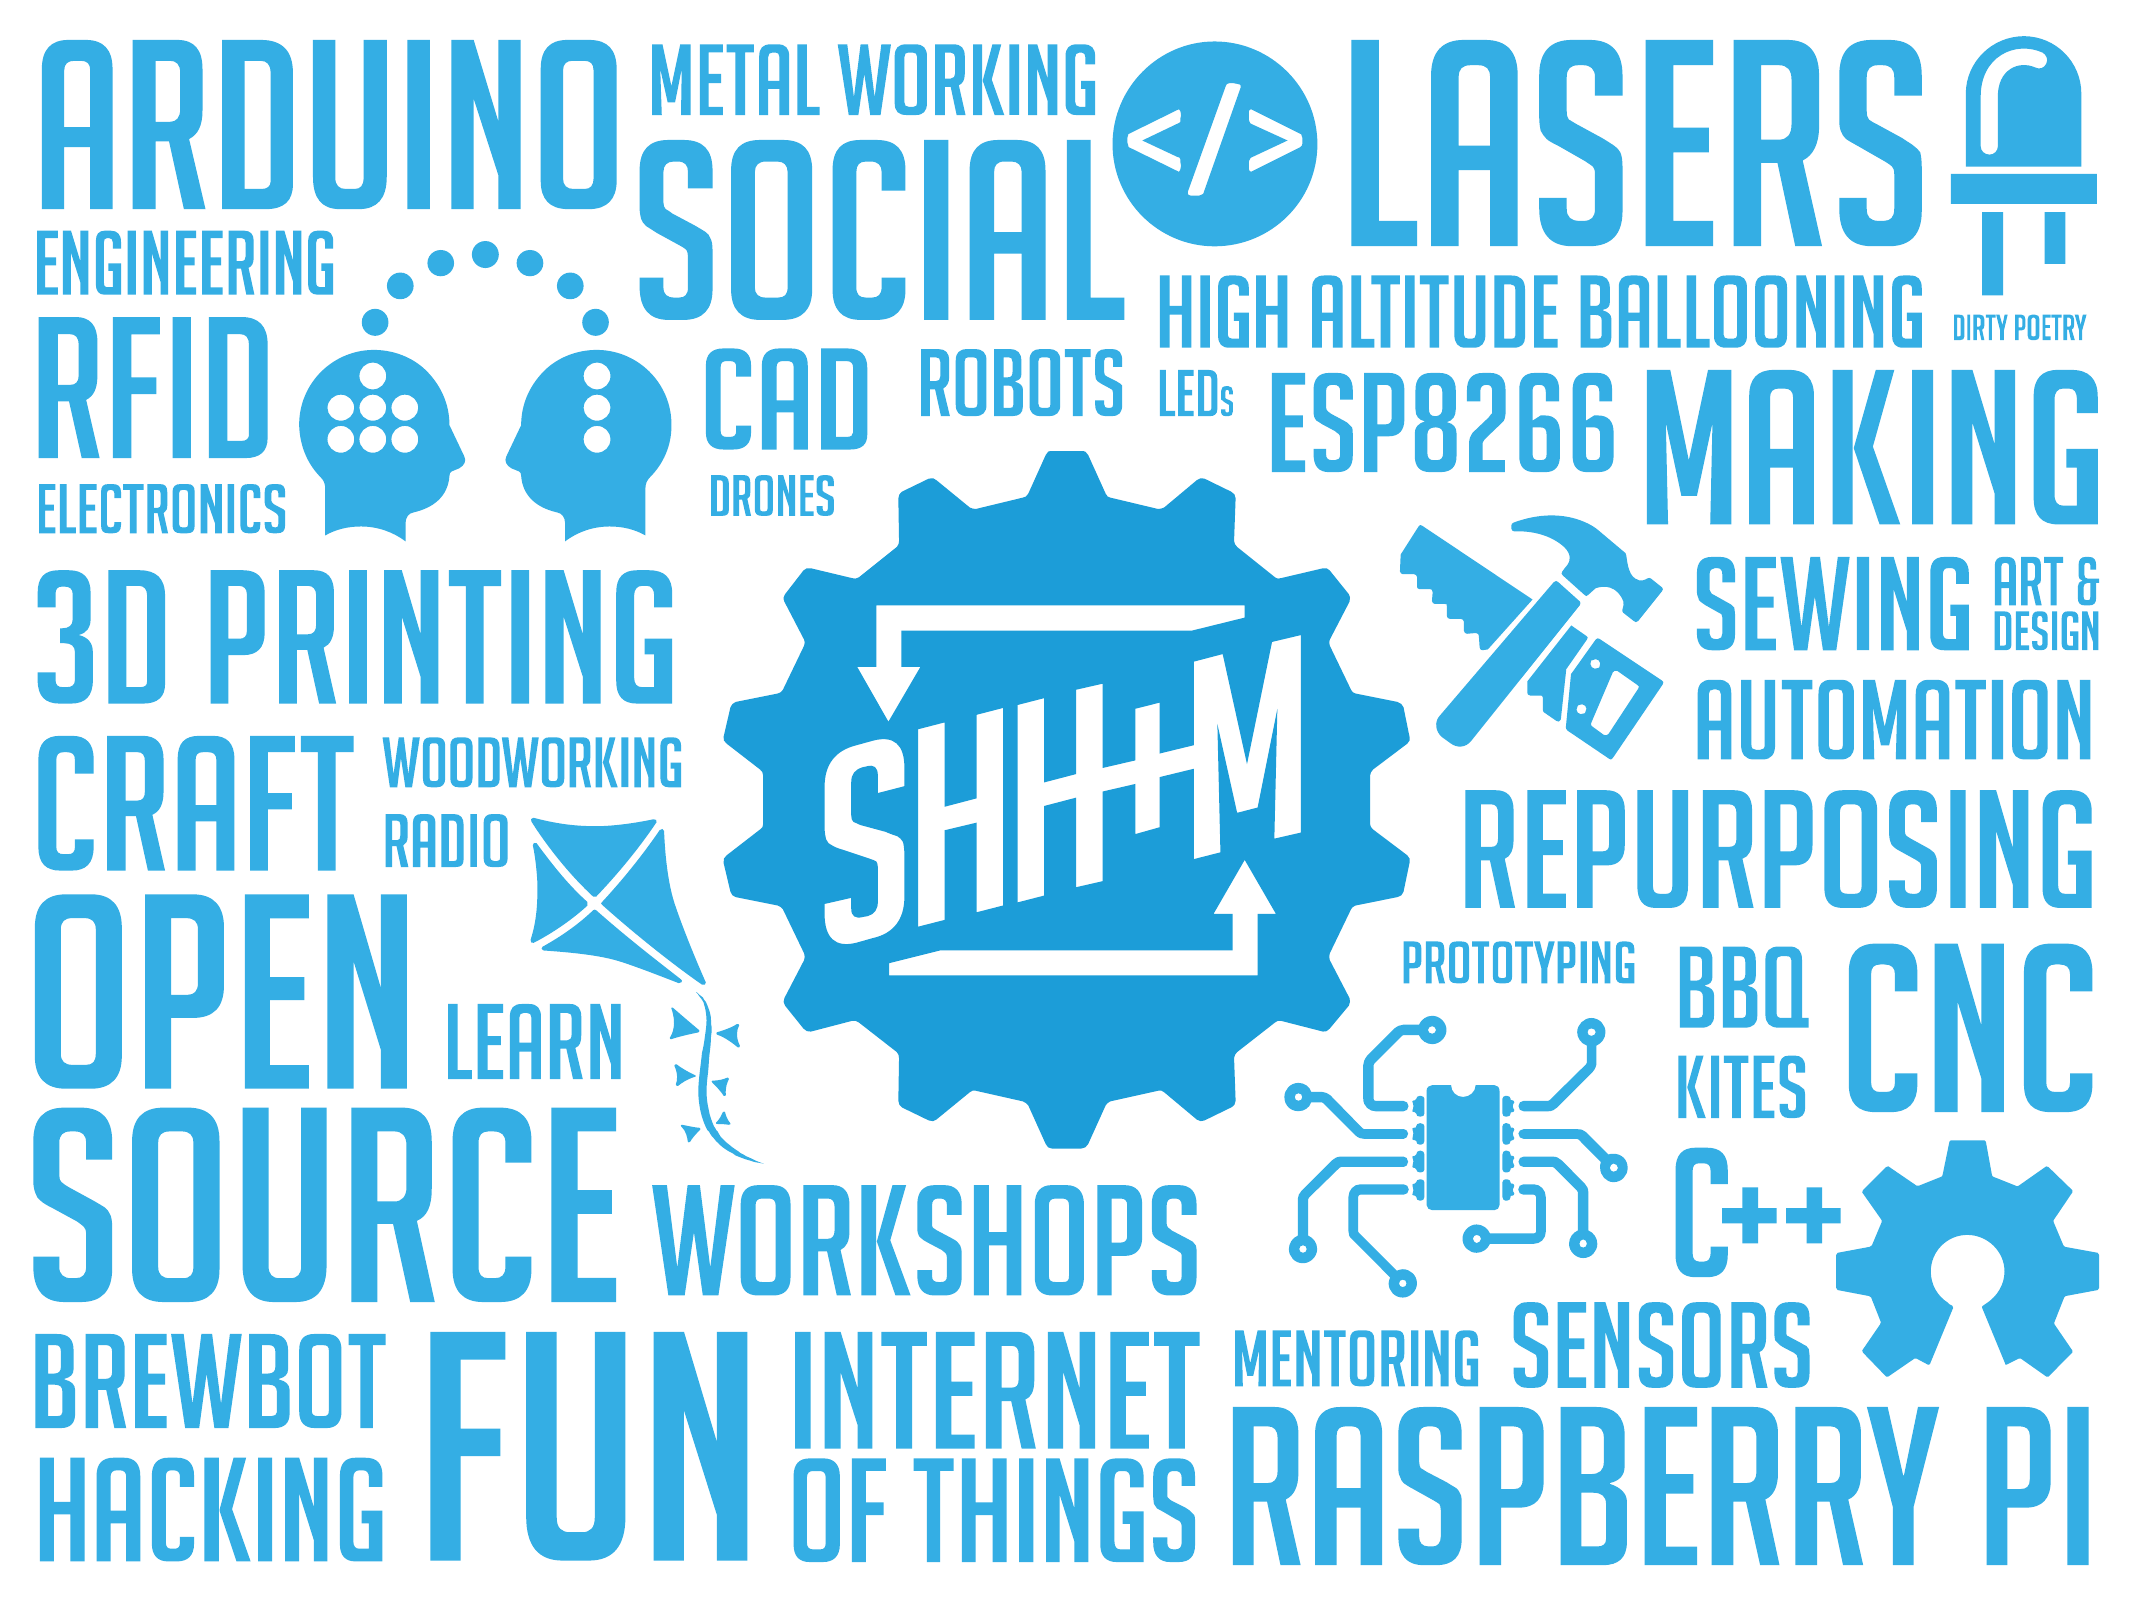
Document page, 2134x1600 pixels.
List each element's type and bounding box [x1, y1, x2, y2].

text_box [2044, 556, 2064, 606]
text_box [1795, 1406, 1864, 1566]
text_box [1572, 372, 1614, 473]
text_box [208, 317, 268, 459]
text_box [1657, 275, 1681, 348]
text_box [556, 272, 584, 300]
text_box [1511, 515, 1663, 623]
text_box [924, 139, 949, 320]
text_box [412, 814, 436, 868]
text_box [112, 317, 160, 459]
text_box [1492, 941, 1513, 984]
text_box [471, 241, 499, 269]
text_box [386, 272, 414, 300]
text_box [1324, 1330, 1346, 1387]
text_box [1967, 314, 1971, 341]
text_box [1722, 946, 1758, 1028]
text_box [200, 484, 222, 534]
text_box [348, 1333, 386, 1429]
text_box [961, 1458, 1007, 1563]
text_box [1560, 1406, 1627, 1566]
text_box [797, 44, 820, 116]
text_box [634, 737, 655, 788]
text_box [1682, 1302, 1721, 1388]
text_box [39, 1457, 85, 1562]
text_box [761, 348, 808, 450]
text_box [1466, 372, 1506, 473]
text_box [1979, 790, 2029, 908]
text_box [1515, 941, 1555, 984]
text_box [1351, 275, 1375, 348]
text_box [33, 1107, 113, 1303]
text_box [674, 1064, 696, 1086]
text_box [2057, 679, 2091, 760]
text_box [312, 39, 387, 210]
text_box [79, 484, 97, 534]
text_box [821, 348, 868, 450]
text_box [509, 1003, 541, 1080]
text_box [1364, 372, 1405, 451]
text_box [452, 1107, 532, 1303]
text_box [151, 1457, 195, 1562]
text_box [1472, 941, 1490, 984]
text_box [1741, 679, 1776, 760]
text_box [204, 1457, 251, 1562]
text_box [1519, 372, 1560, 473]
text_box [1159, 369, 1176, 417]
text_box [994, 349, 1023, 417]
text_box [969, 139, 1046, 320]
text_box [526, 1331, 626, 1561]
text_box [1796, 275, 1826, 348]
text_box [1064, 349, 1091, 417]
text_box [1502, 1179, 1515, 1201]
text_box [1110, 1331, 1149, 1449]
text_box [1834, 275, 1845, 348]
text_box [2042, 314, 2062, 341]
text_box [171, 1333, 242, 1429]
text_box [1950, 173, 2097, 204]
text_box [1412, 1095, 1425, 1117]
text_box [2021, 556, 2042, 606]
text_box [1749, 369, 1814, 525]
text_box [441, 814, 464, 868]
text_box [1711, 1406, 1780, 1566]
text_box [227, 484, 235, 534]
text_box [716, 1112, 723, 1125]
text_box [516, 249, 544, 277]
text_box [1518, 1017, 1606, 1112]
text_box [1518, 1156, 1598, 1259]
text_box [1881, 556, 1919, 651]
text_box [1410, 1015, 1447, 1045]
text_box [101, 484, 122, 534]
text_box [1638, 1302, 1674, 1388]
text_box [1866, 1406, 1940, 1566]
text_box [2082, 611, 2099, 651]
text_box [1271, 372, 1306, 451]
text_box [595, 737, 618, 788]
text_box [339, 1457, 383, 1562]
text_box [1733, 39, 1823, 247]
text_box [669, 1007, 700, 1040]
text_box [1431, 39, 1518, 247]
text_box [1714, 275, 1747, 348]
text_box [177, 735, 235, 871]
text_box [917, 1185, 962, 1296]
text_box [1159, 275, 1192, 348]
text_box [894, 44, 927, 116]
text_box [327, 894, 407, 1089]
text_box [361, 308, 389, 336]
text_box [1836, 1140, 2100, 1377]
text_box [1200, 275, 1210, 348]
text_box [1594, 1302, 1630, 1388]
text_box [422, 737, 446, 788]
text_box [1151, 1185, 1197, 1296]
text_box [1178, 369, 1194, 417]
text_box [385, 814, 409, 868]
text_box [407, 39, 430, 210]
text_box [652, 44, 691, 116]
text_box [545, 570, 601, 704]
text_box [1678, 1055, 1706, 1119]
text_box [1723, 1055, 1749, 1119]
text_box [450, 737, 473, 788]
text_box [430, 1331, 506, 1561]
text_box [1449, 941, 1470, 984]
text_box [300, 735, 354, 871]
text_box [851, 1458, 886, 1563]
text_box [1398, 1406, 1462, 1566]
text_box [483, 814, 508, 868]
text_box [1645, 39, 1714, 247]
text_box [95, 230, 122, 295]
text_box [172, 317, 191, 459]
text_box [1351, 39, 1418, 247]
text_box [1046, 1458, 1089, 1563]
text_box [1414, 372, 1457, 473]
text_box [1034, 1185, 1084, 1296]
text_box [470, 814, 477, 867]
text_box [549, 1003, 583, 1080]
text_box [582, 308, 609, 336]
text_box [35, 1333, 76, 1429]
text_box [299, 349, 466, 542]
text_box [541, 737, 565, 788]
text_box [1711, 1055, 1720, 1119]
text_box [1565, 638, 1664, 760]
text_box [913, 1458, 954, 1563]
text_box [699, 44, 723, 116]
text_box [2061, 611, 2079, 651]
text_box [275, 230, 302, 295]
text_box [2077, 556, 2100, 606]
text_box [1348, 1184, 1417, 1298]
text_box [349, 570, 367, 704]
text_box [803, 1185, 851, 1296]
text_box [1955, 679, 1986, 760]
text_box [1848, 943, 1918, 1113]
text_box [530, 842, 588, 943]
text_box [145, 894, 224, 1089]
text_box [1153, 1458, 1196, 1563]
text_box [1950, 790, 1966, 908]
text_box [172, 484, 195, 534]
text_box [1824, 790, 1878, 908]
text_box [1774, 1302, 1810, 1388]
text_box [1527, 790, 1566, 908]
text_box [725, 1149, 764, 1164]
text_box [1832, 369, 1901, 525]
text_box [2032, 611, 2048, 651]
text_box [973, 44, 1005, 116]
text_box [1731, 1302, 1768, 1388]
text_box [601, 828, 706, 985]
text_box [132, 1107, 220, 1303]
text_box [955, 349, 987, 417]
text_box [569, 737, 592, 788]
text_box [1066, 139, 1125, 320]
text_box [62, 230, 89, 295]
text_box [1425, 941, 1446, 984]
text_box [531, 817, 657, 897]
text_box [2033, 369, 2098, 525]
text_box [2027, 314, 2040, 341]
text_box [1986, 1406, 2051, 1566]
text_box [382, 737, 420, 788]
text_box [1410, 525, 1533, 651]
text_box [176, 230, 197, 295]
text_box [1028, 44, 1058, 116]
text_box [1951, 369, 2016, 525]
text_box [1436, 580, 1581, 747]
text_box [1479, 1406, 1544, 1566]
text_box [1426, 1085, 1500, 1211]
text_box [711, 1079, 723, 1095]
text_box [1502, 1123, 1515, 1145]
text_box [740, 1185, 791, 1296]
text_box [1994, 611, 2012, 651]
text_box [590, 1003, 621, 1080]
text_box [127, 230, 136, 295]
text_box [1029, 349, 1061, 417]
text_box [244, 894, 309, 1089]
text_box [242, 1107, 327, 1303]
text_box [2015, 611, 2030, 651]
text_box [1856, 556, 1870, 651]
text_box [1065, 44, 1096, 116]
text_box [716, 1030, 723, 1038]
text_box [1839, 39, 1922, 247]
text_box [210, 570, 265, 704]
text_box [2067, 1406, 2089, 1566]
text_box [34, 894, 122, 1089]
text_box [135, 1333, 167, 1429]
text_box [1991, 679, 2004, 760]
text_box [1019, 1458, 1034, 1563]
text_box [653, 1331, 748, 1561]
text_box [1930, 556, 1969, 651]
text_box [1419, 275, 1449, 348]
text_box [1312, 275, 1343, 348]
text_box [384, 570, 439, 704]
text_box [1425, 1330, 1449, 1387]
text_box [652, 1185, 735, 1296]
text_box [1686, 275, 1710, 348]
text_box [1892, 275, 1922, 348]
text_box [1592, 941, 1611, 984]
text_box [228, 230, 255, 295]
text_box [1557, 1302, 1587, 1388]
text_box [1722, 1187, 1777, 1244]
text_box [795, 1331, 811, 1449]
text_box [1315, 1406, 1383, 1566]
text_box [2044, 212, 2066, 264]
text_box [1646, 369, 1732, 525]
text_box [2012, 679, 2048, 760]
text_box [1577, 790, 1625, 908]
text_box [1786, 1187, 1841, 1244]
text_box [1455, 1330, 1479, 1387]
text_box [1753, 1055, 1775, 1119]
text_box [1296, 1330, 1320, 1387]
text_box [299, 1333, 342, 1429]
text_box [1410, 941, 1422, 969]
text_box [540, 39, 617, 210]
text_box [1697, 679, 1732, 760]
text_box [861, 1185, 911, 1296]
text_box [1349, 1330, 1375, 1387]
text_box [660, 737, 682, 788]
text_box [1412, 1150, 1425, 1173]
text_box [2042, 790, 2092, 908]
text_box [38, 735, 94, 871]
text_box [1218, 275, 1249, 348]
text_box [107, 735, 166, 871]
text_box [37, 570, 93, 704]
text_box [85, 1333, 127, 1429]
text_box [935, 1331, 975, 1449]
text_box [1580, 941, 1587, 984]
text_box [37, 230, 58, 295]
text_box [1100, 1458, 1144, 1563]
text_box [250, 735, 295, 871]
text_box [1235, 1330, 1266, 1387]
text_box [985, 1331, 1036, 1449]
text_box [147, 484, 169, 534]
text_box [1557, 941, 1576, 984]
text_box [1405, 275, 1415, 348]
text_box [1462, 1184, 1546, 1253]
text_box [1539, 39, 1623, 247]
text_box [1818, 679, 1854, 760]
text_box [451, 39, 521, 210]
picture [723, 451, 1410, 1149]
text_box [1679, 946, 1715, 1028]
text_box [448, 1003, 472, 1080]
text_box [1502, 1150, 1515, 1173]
text_box [143, 230, 169, 295]
text_box [1527, 625, 1588, 722]
text_box [2052, 611, 2058, 651]
text_box [1313, 372, 1353, 451]
text_box [308, 230, 334, 295]
text_box [621, 737, 629, 788]
text_box [921, 349, 950, 417]
text_box [1412, 1123, 1425, 1145]
text_box [1371, 275, 1400, 348]
text_box [222, 39, 293, 210]
text_box [680, 1124, 701, 1143]
text_box [1863, 679, 1907, 760]
text_box [202, 230, 223, 295]
text_box [1853, 275, 1884, 348]
text_box [505, 349, 672, 542]
text_box [1232, 1406, 1301, 1566]
text_box [1781, 679, 1813, 760]
text_box [351, 1107, 435, 1303]
text_box [1154, 1331, 1200, 1449]
text_box [1675, 1147, 1728, 1278]
text_box [1513, 1302, 1549, 1388]
text_box [973, 1185, 1022, 1296]
text_box [1889, 790, 1937, 908]
text_box [41, 39, 113, 210]
text_box [1288, 1156, 1409, 1264]
text_box [1494, 275, 1526, 348]
text_box [1779, 1055, 1806, 1119]
text_box [2063, 314, 2087, 341]
text_box [1534, 275, 1558, 348]
text_box [1097, 1185, 1143, 1296]
text_box [427, 249, 455, 277]
text_box [1702, 790, 1754, 908]
text_box [260, 230, 269, 295]
text_box [1755, 275, 1788, 348]
text_box [541, 909, 682, 984]
text_box [639, 139, 713, 320]
text_box [1644, 1406, 1698, 1566]
text_box [1221, 386, 1233, 417]
text_box [1009, 44, 1020, 115]
text_box [2023, 943, 2093, 1113]
text_box [1912, 369, 1934, 525]
text_box [793, 1458, 840, 1563]
text_box [711, 475, 723, 516]
text_box [240, 484, 261, 534]
text_box [1994, 556, 2016, 606]
text_box [59, 484, 76, 534]
text_box [1764, 790, 1813, 908]
text_box [1982, 212, 2004, 296]
text_box [1954, 314, 1965, 341]
text_box [501, 737, 539, 788]
text_box [1637, 790, 1689, 908]
text_box [1973, 314, 2008, 341]
text_box [108, 570, 166, 704]
text_box [1696, 556, 1736, 651]
text_box [1381, 1330, 1406, 1387]
text_box [511, 570, 530, 704]
text_box [616, 570, 673, 704]
text_box [1765, 946, 1809, 1028]
text_box [837, 44, 891, 116]
text_box [1745, 556, 1776, 651]
text_box [123, 484, 144, 534]
text_box [1411, 1330, 1419, 1387]
text_box [832, 139, 906, 320]
text_box [1934, 943, 2004, 1113]
text_box [1580, 275, 1612, 348]
text_box [249, 1333, 290, 1429]
text_box [1915, 679, 1950, 760]
text_box [551, 1107, 617, 1303]
text_box [1618, 275, 1650, 348]
text_box [285, 1457, 328, 1562]
text_box [1965, 36, 2082, 167]
text_box [1412, 1179, 1425, 1201]
text_box [1454, 275, 1486, 348]
text_box [38, 317, 100, 459]
text_box [726, 44, 754, 116]
text_box [1518, 1129, 1628, 1183]
text_box [264, 484, 286, 534]
text_box [1615, 941, 1635, 984]
text_box [1465, 790, 1516, 908]
text_box [39, 484, 56, 534]
text_box [2015, 314, 2026, 341]
text_box [1095, 349, 1123, 417]
text_box [448, 570, 502, 704]
text_box [478, 737, 500, 788]
text_box [279, 570, 337, 704]
text_box [696, 992, 723, 1148]
text_box [935, 44, 966, 116]
text_box [881, 1331, 927, 1449]
text_box [1112, 41, 1318, 247]
text_box [705, 348, 752, 450]
text_box [258, 1457, 273, 1562]
text_box [1272, 1330, 1291, 1387]
text_box [477, 1003, 504, 1080]
text_box [1047, 1331, 1096, 1449]
text_box [1256, 275, 1288, 348]
text_box [96, 1457, 141, 1562]
text_box [824, 1331, 873, 1449]
text_box [731, 139, 813, 320]
text_box [759, 44, 790, 116]
text_box [1502, 1095, 1515, 1117]
text_box [132, 39, 206, 210]
text_box [1780, 556, 1850, 651]
text_box [1198, 369, 1218, 417]
